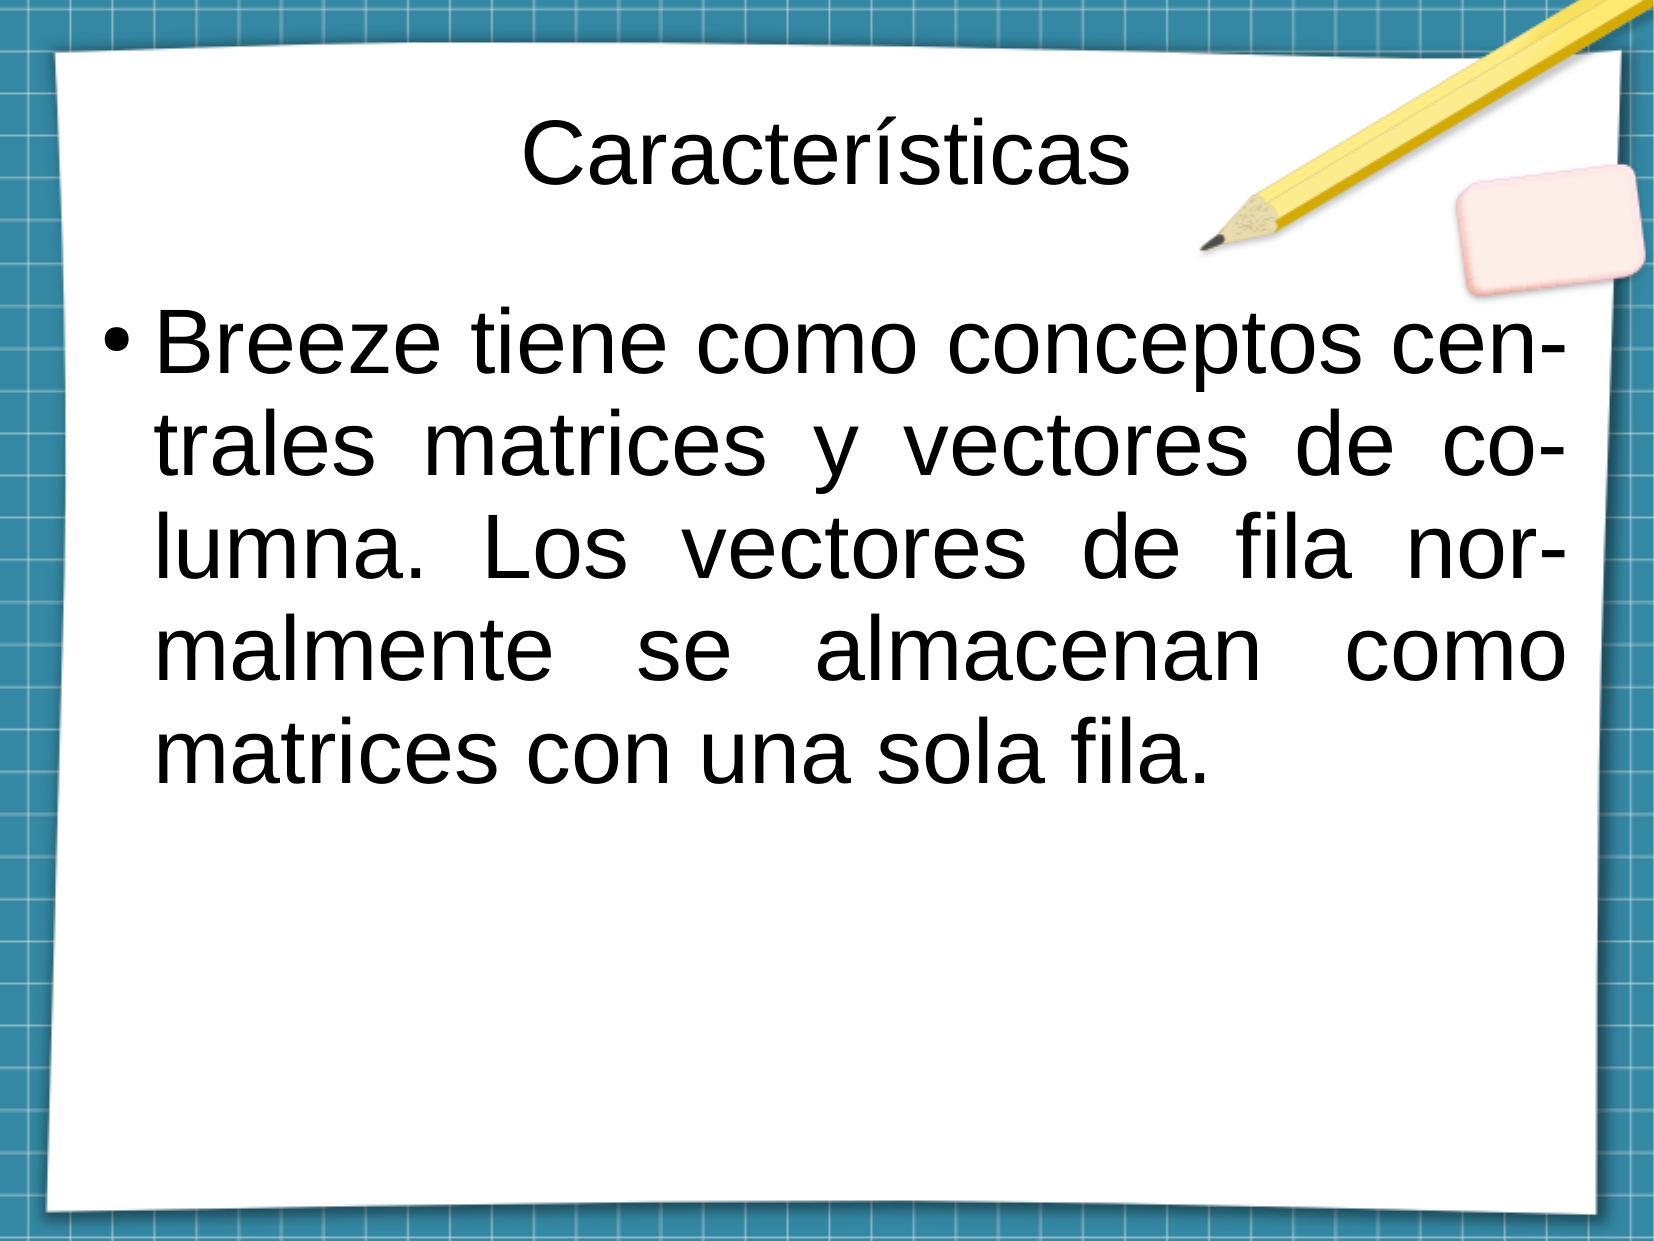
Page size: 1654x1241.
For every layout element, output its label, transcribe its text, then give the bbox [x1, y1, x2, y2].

picture [0, 0, 1654, 1241]
list Breeze tiene como conceptos cen-trales matrices y vectores de co-lumna. Los vectores de fila nor-malmente se almacenan como matrices con una sola fila. [82, 290, 1571, 1146]
title Características [82, 49, 1571, 257]
